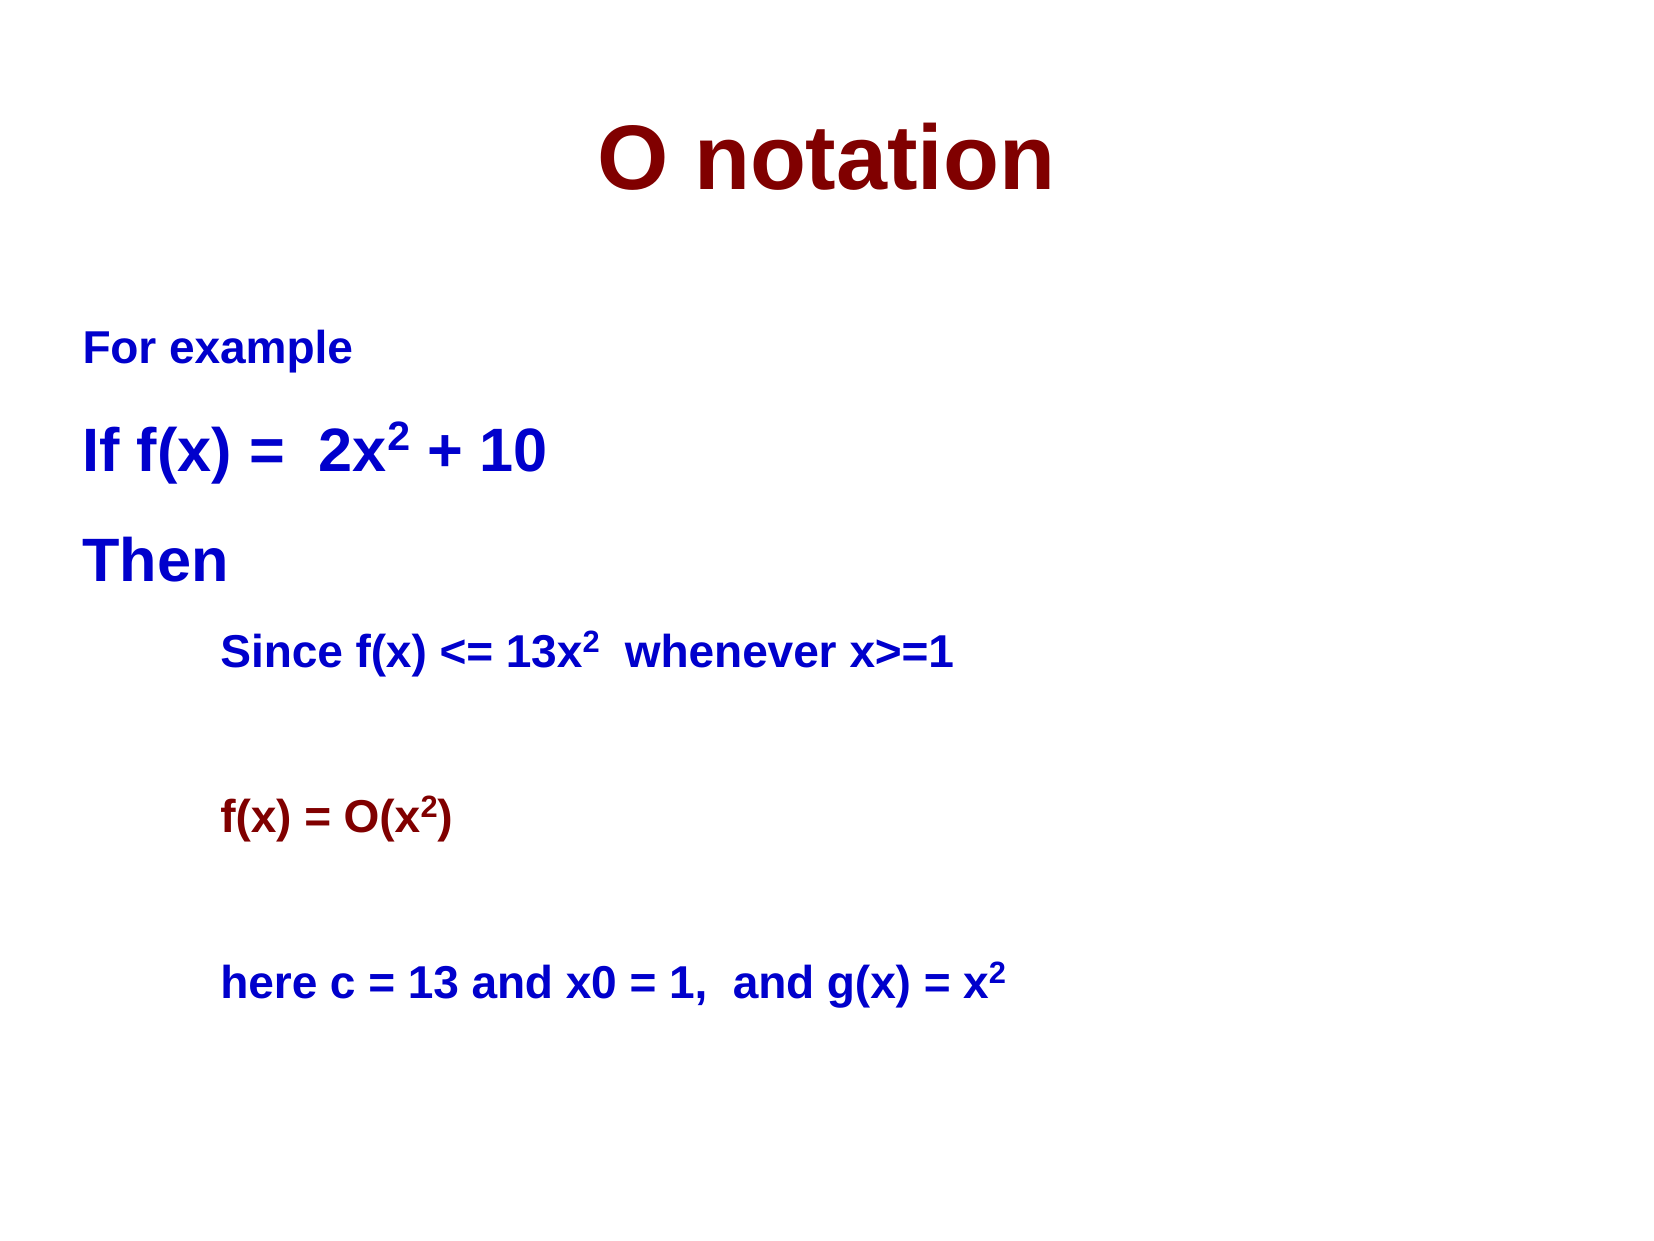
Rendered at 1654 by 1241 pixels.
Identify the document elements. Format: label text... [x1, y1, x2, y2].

title O notation [82, 49, 1571, 257]
list For example If f(x) = 2x2 + 10 Then Since f(x) <= 13x2 whenever x>=1 f(x) = O(x2) here c = 13 and x0 = 1, and g(x) = x2 [82, 290, 1571, 1010]
